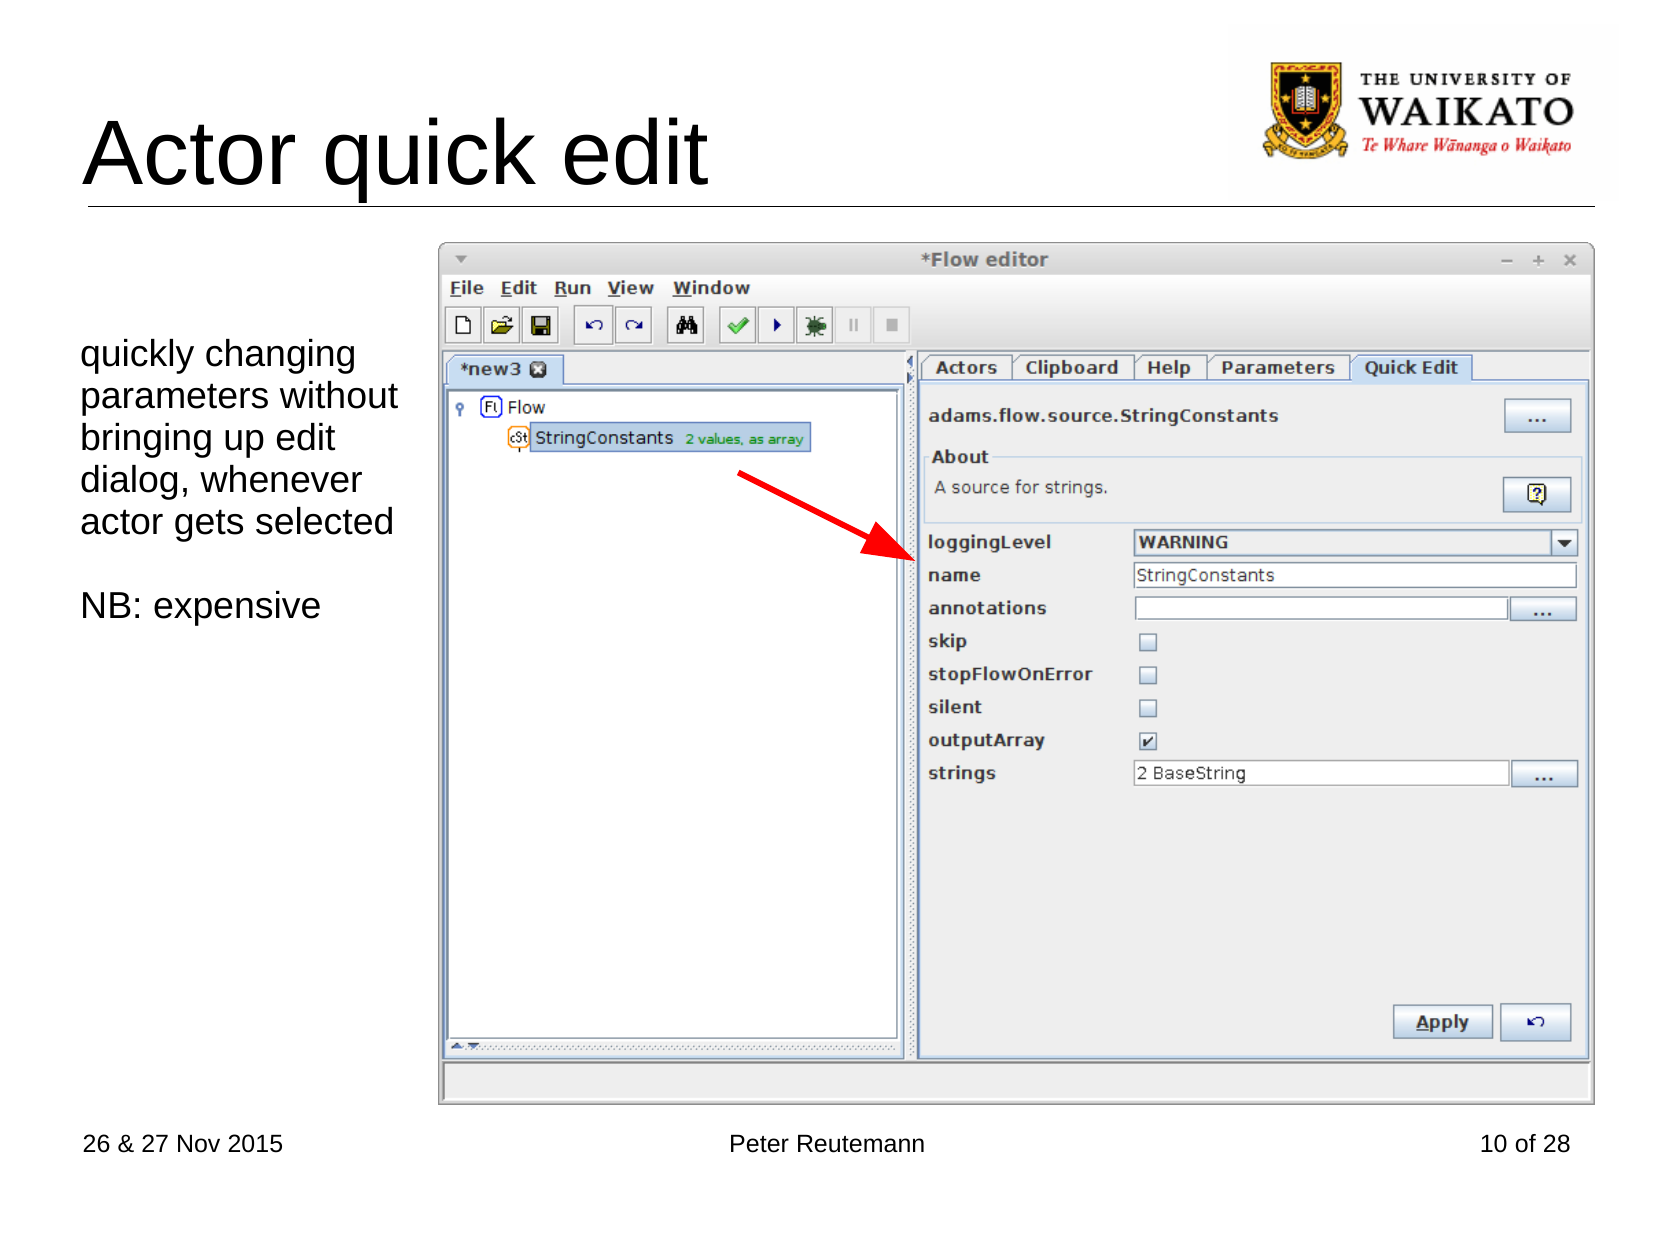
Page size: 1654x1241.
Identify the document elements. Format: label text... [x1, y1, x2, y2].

title Actor quick edit [82, 49, 1571, 257]
text_box quickly changing parameters without bringing up edit dialog, whenever actor gets selected NB: expensive [65, 324, 414, 634]
picture [438, 242, 1595, 1105]
picture [1228, 24, 1619, 201]
